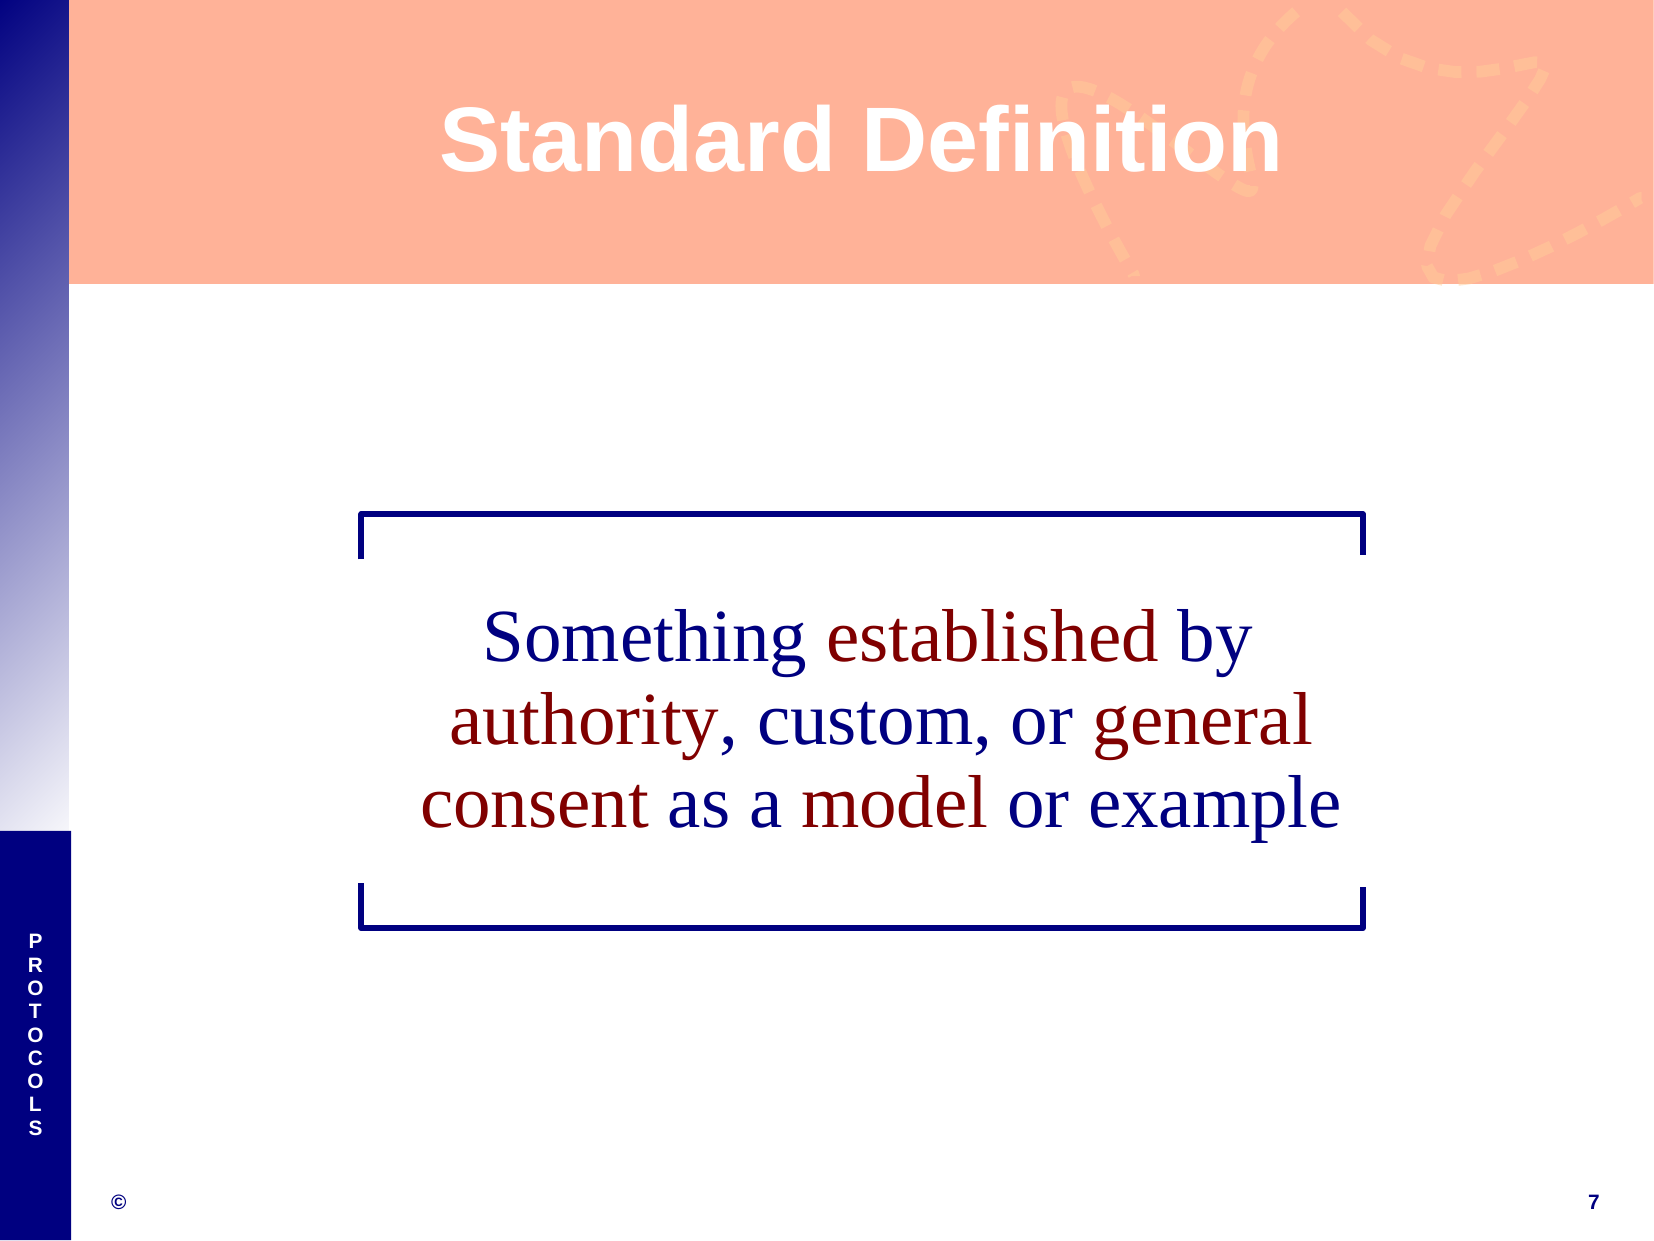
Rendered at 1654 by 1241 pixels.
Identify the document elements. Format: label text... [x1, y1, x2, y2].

text_box P R O T O C O L S [0, 829, 71, 1241]
text_box Something established by authority, custom, or general consent as a model or example [379, 484, 1345, 956]
title Standard Definition [70, 36, 1654, 244]
